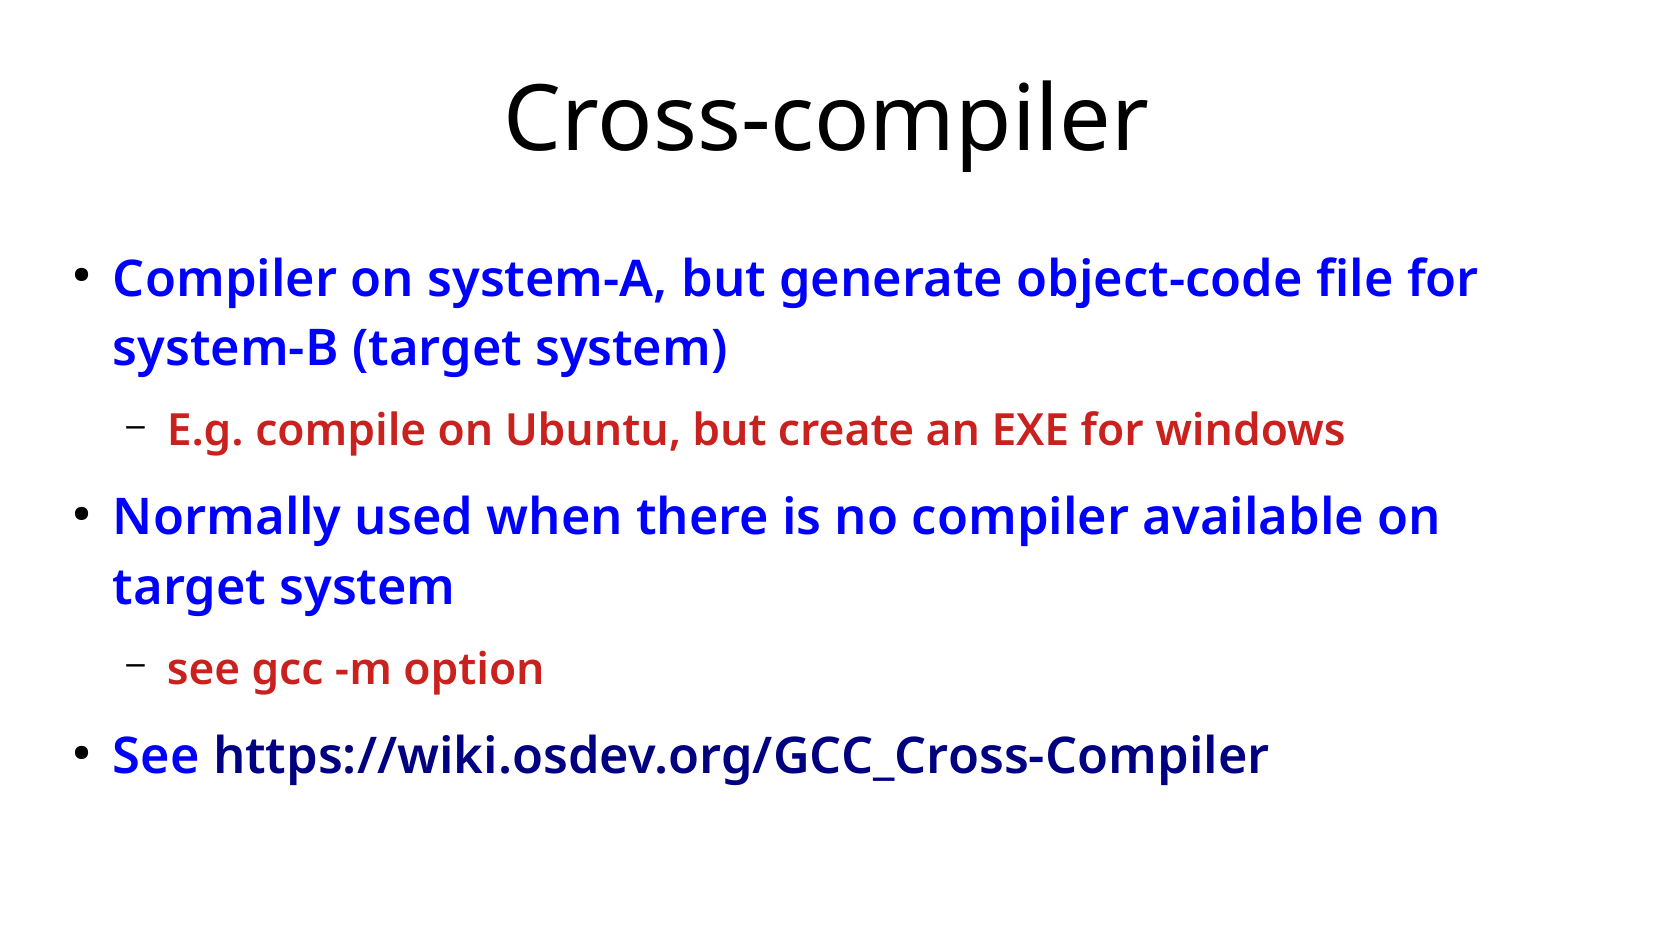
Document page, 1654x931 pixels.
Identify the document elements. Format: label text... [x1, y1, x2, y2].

title Cross-compiler [82, 37, 1571, 193]
list Compiler on system-A, but generate object-code file for system-B (target system) E.g. compile on Ubuntu, but create an EXE for windows Normally used when there is no compiler available on target system see gcc -m option See https://wiki.osdev.org/GCC_Cross-Compiler [59, 242, 1565, 792]
